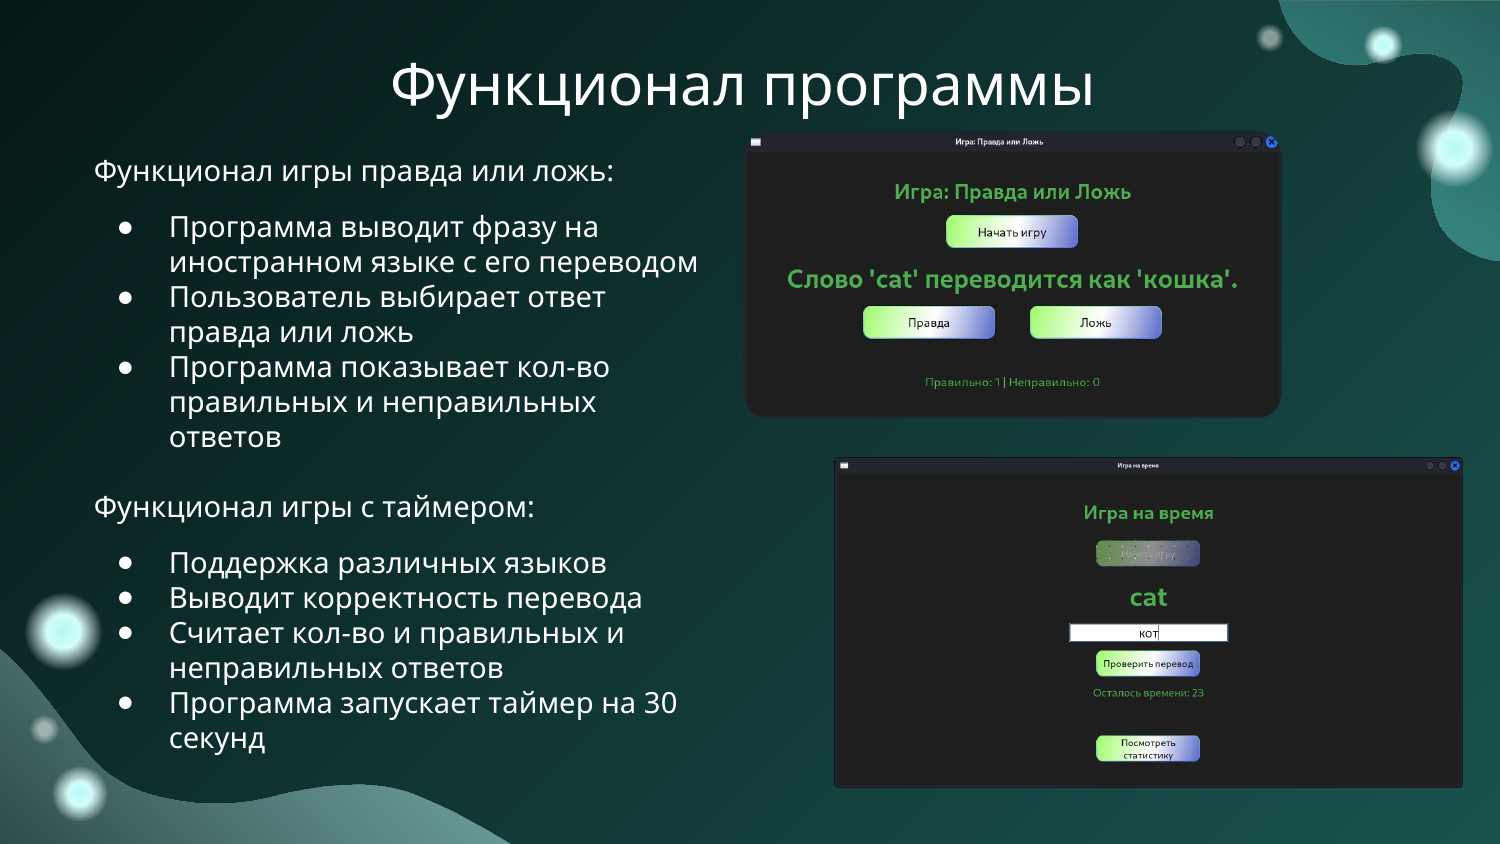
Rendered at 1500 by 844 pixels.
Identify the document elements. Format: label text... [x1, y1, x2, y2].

text_box [743, 131, 1282, 419]
text_box Функционал игры правда или ложь: Программа выводит фразу на иностранном языке с его переводом Пользователь выбирает ответ правда или ложь Программа показывает кол-во правильных и неправильных ответов Функционал игры с таймером: Поддержка различных языков Выводит корректность перевода Считает кол-во и правильных и неправильных ответов Программа запускает таймер на 30 секунд [78, 102, 723, 812]
title Функционал программы [375, 32, 1201, 132]
picture [834, 457, 1463, 788]
